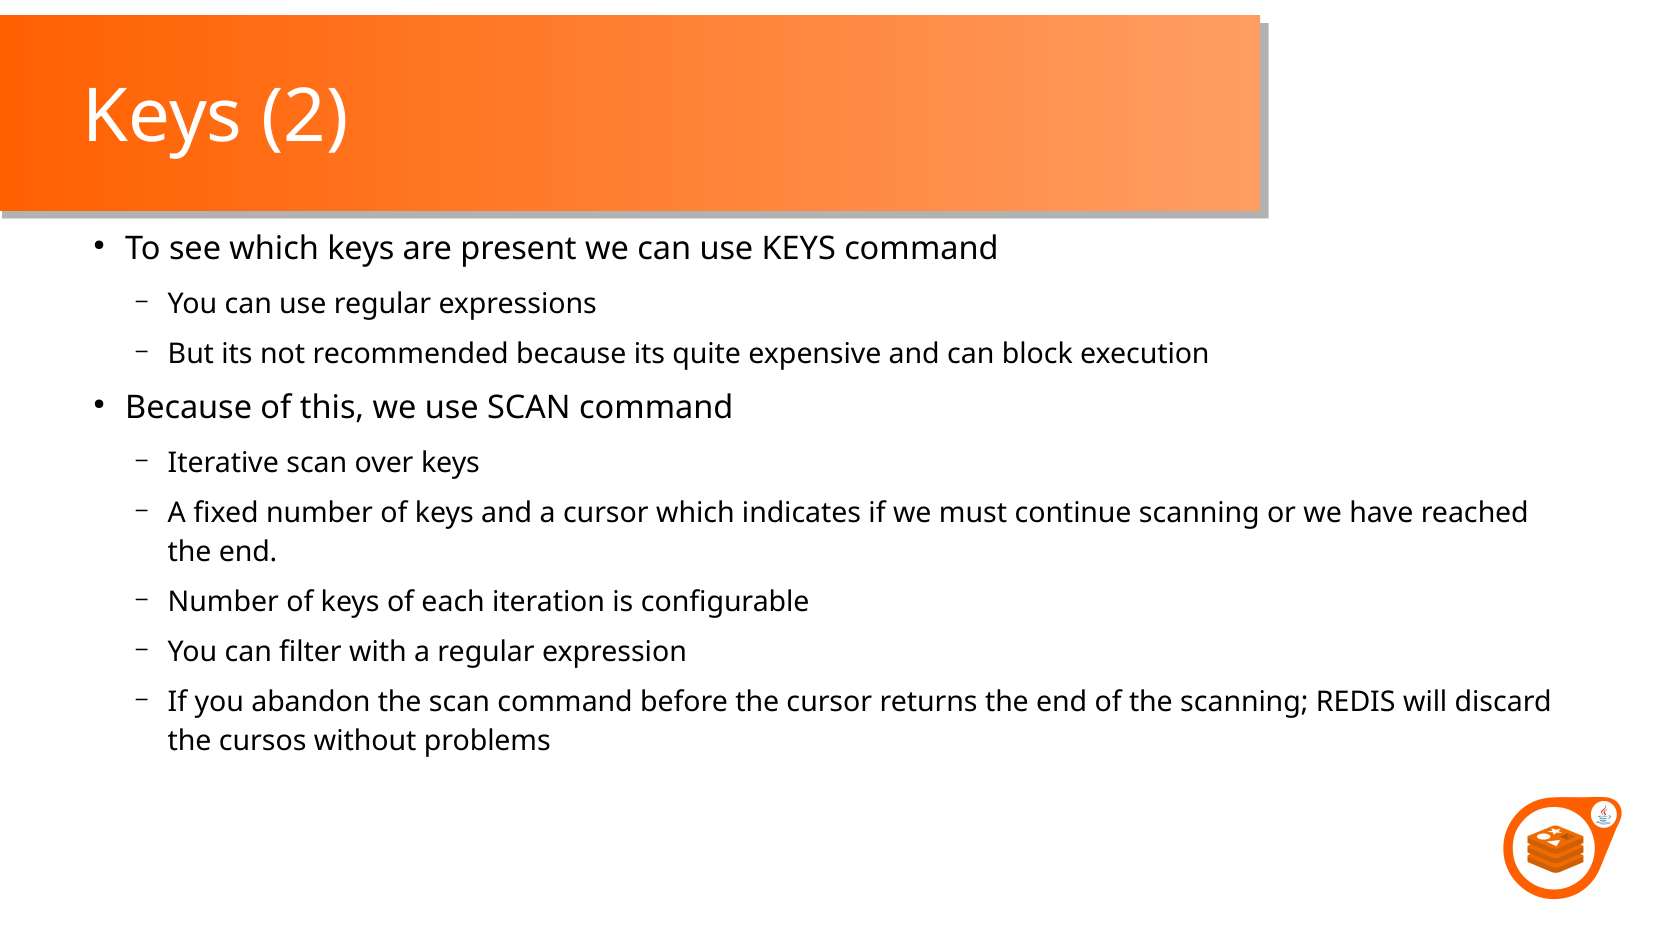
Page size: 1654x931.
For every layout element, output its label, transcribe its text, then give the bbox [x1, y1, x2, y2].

title Keys (2) [82, 35, 1235, 189]
list To see which keys are present we can use KEYS command You can use regular expressions But its not recommended because its quite expensive and can block execution Because of this, we use SCAN command Iterative scan over keys A fixed number of keys and a cursor which indicates if we must continue scanning or we have reached the end. Number of keys of each iteration is configurable You can filter with a regular expression If you abandon the scan command before the cursor returns the end of the scanning; REDIS will discard the cursos without problems [82, 224, 1571, 764]
picture [1500, 794, 1625, 903]
